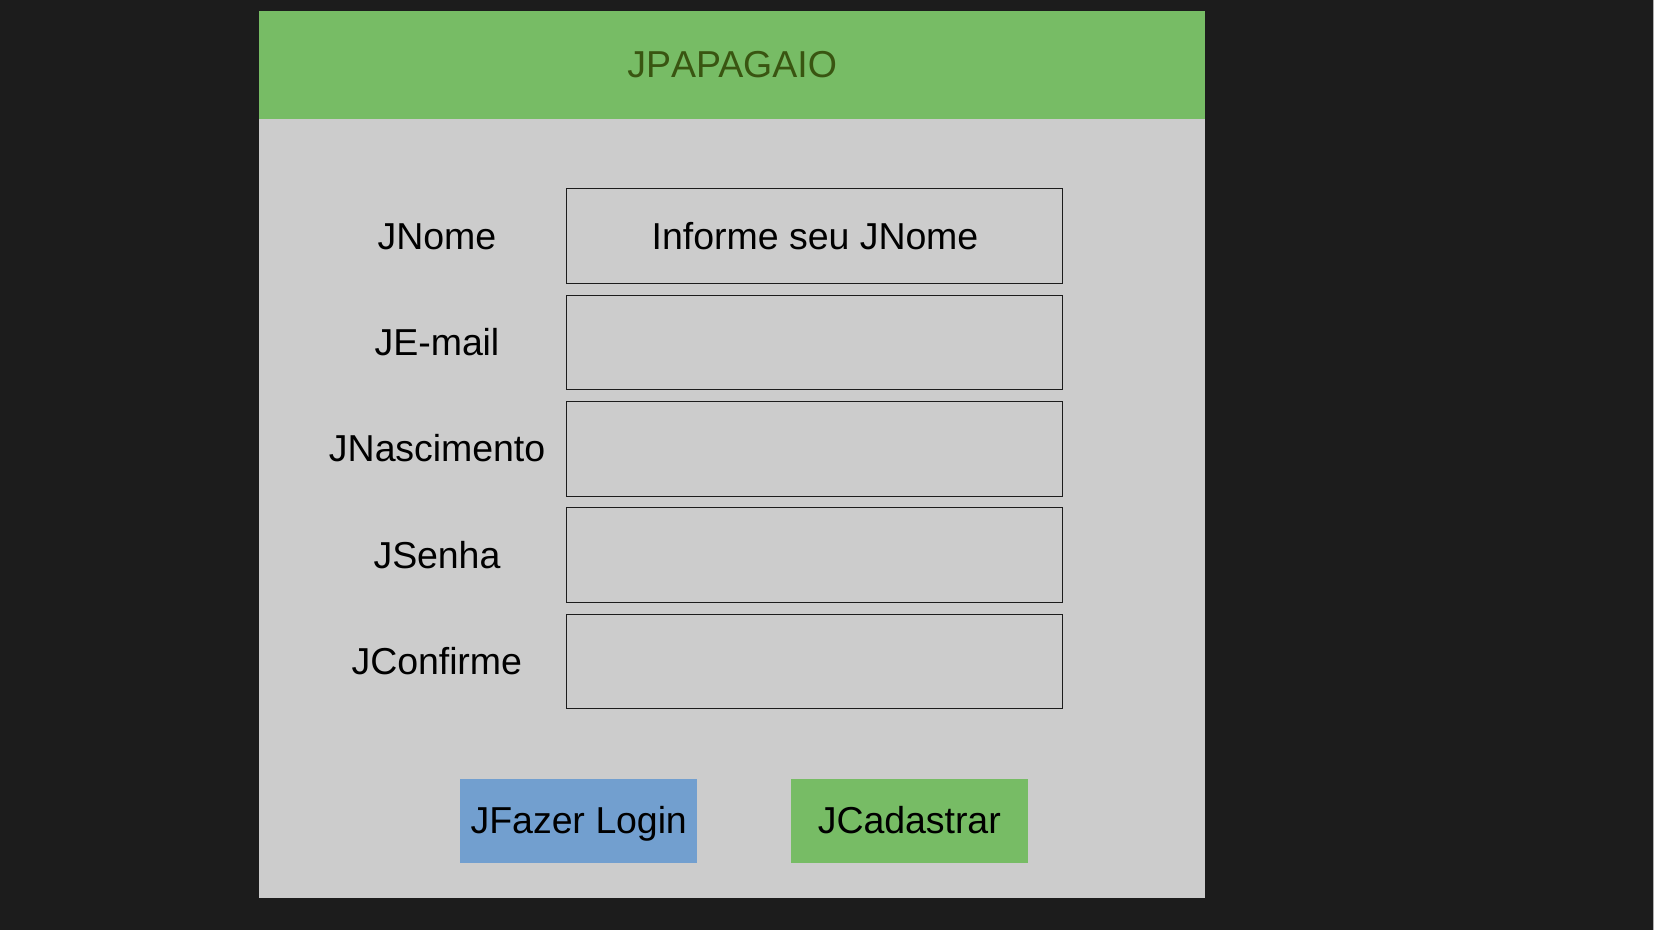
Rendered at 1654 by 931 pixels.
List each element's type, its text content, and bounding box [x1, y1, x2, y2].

text_box JFazer Login [460, 779, 697, 863]
text_box JPAPAGAIO [259, 11, 1205, 119]
text_box JNome [354, 188, 520, 284]
text_box JCadastrar [791, 779, 1028, 863]
text_box [259, 119, 1205, 898]
text_box JE-mail [354, 295, 520, 390]
text_box JNascimento [354, 401, 520, 497]
text_box JSenha [354, 507, 520, 603]
text_box Informe seu JNome [566, 188, 1063, 284]
text_box JConfirme [354, 614, 520, 709]
